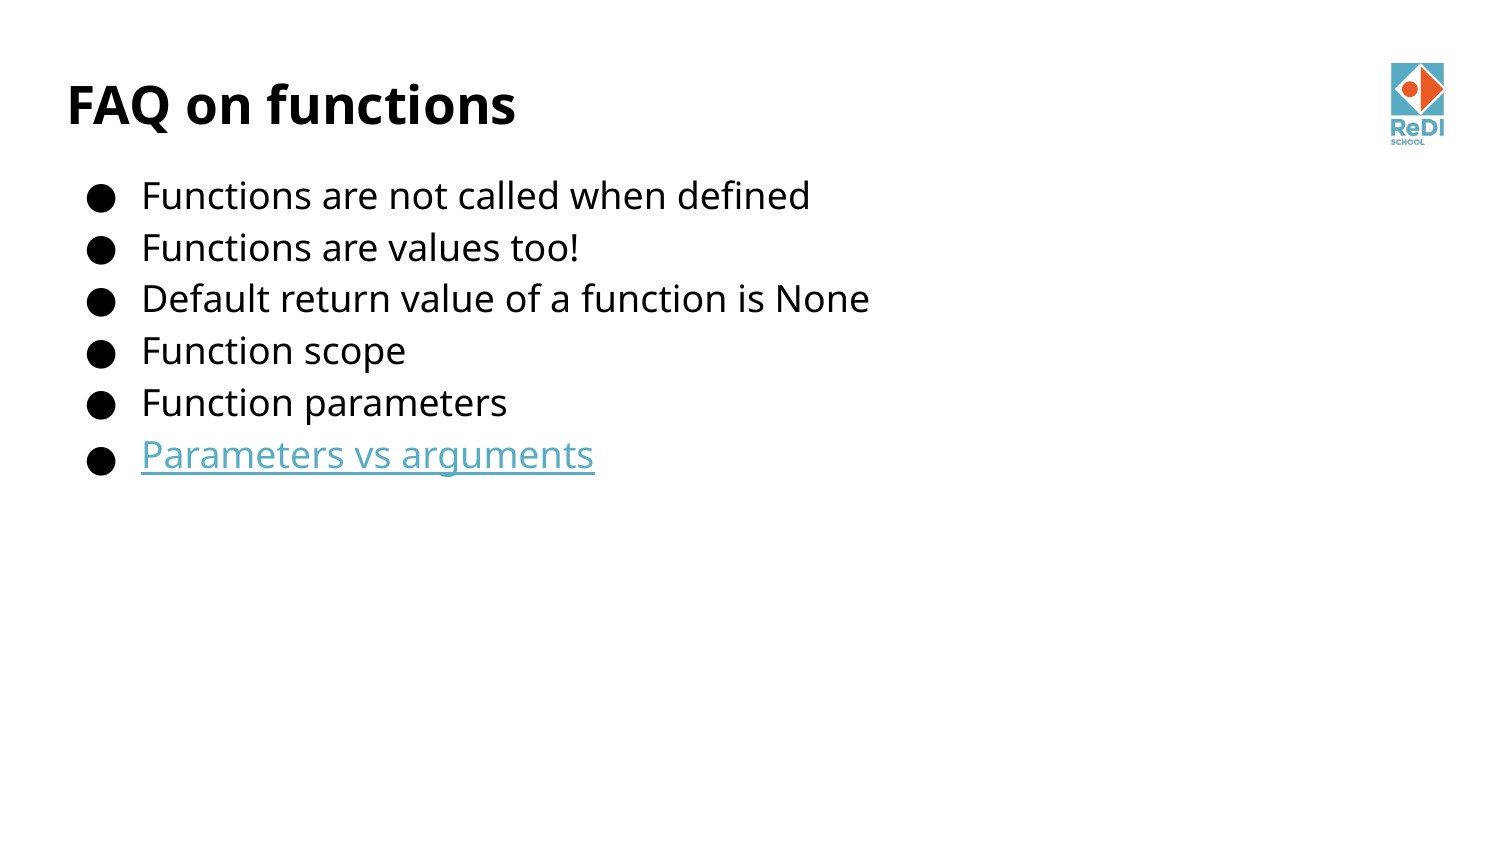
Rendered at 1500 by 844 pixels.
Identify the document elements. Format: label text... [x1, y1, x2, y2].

picture [1391, 63, 1447, 145]
title FAQ on functions [51, 56, 1388, 150]
list Functions are not called when defined Functions are values too! Default return value of a function is None Function scope Function parameters Parameters vs arguments [51, 150, 1449, 765]
